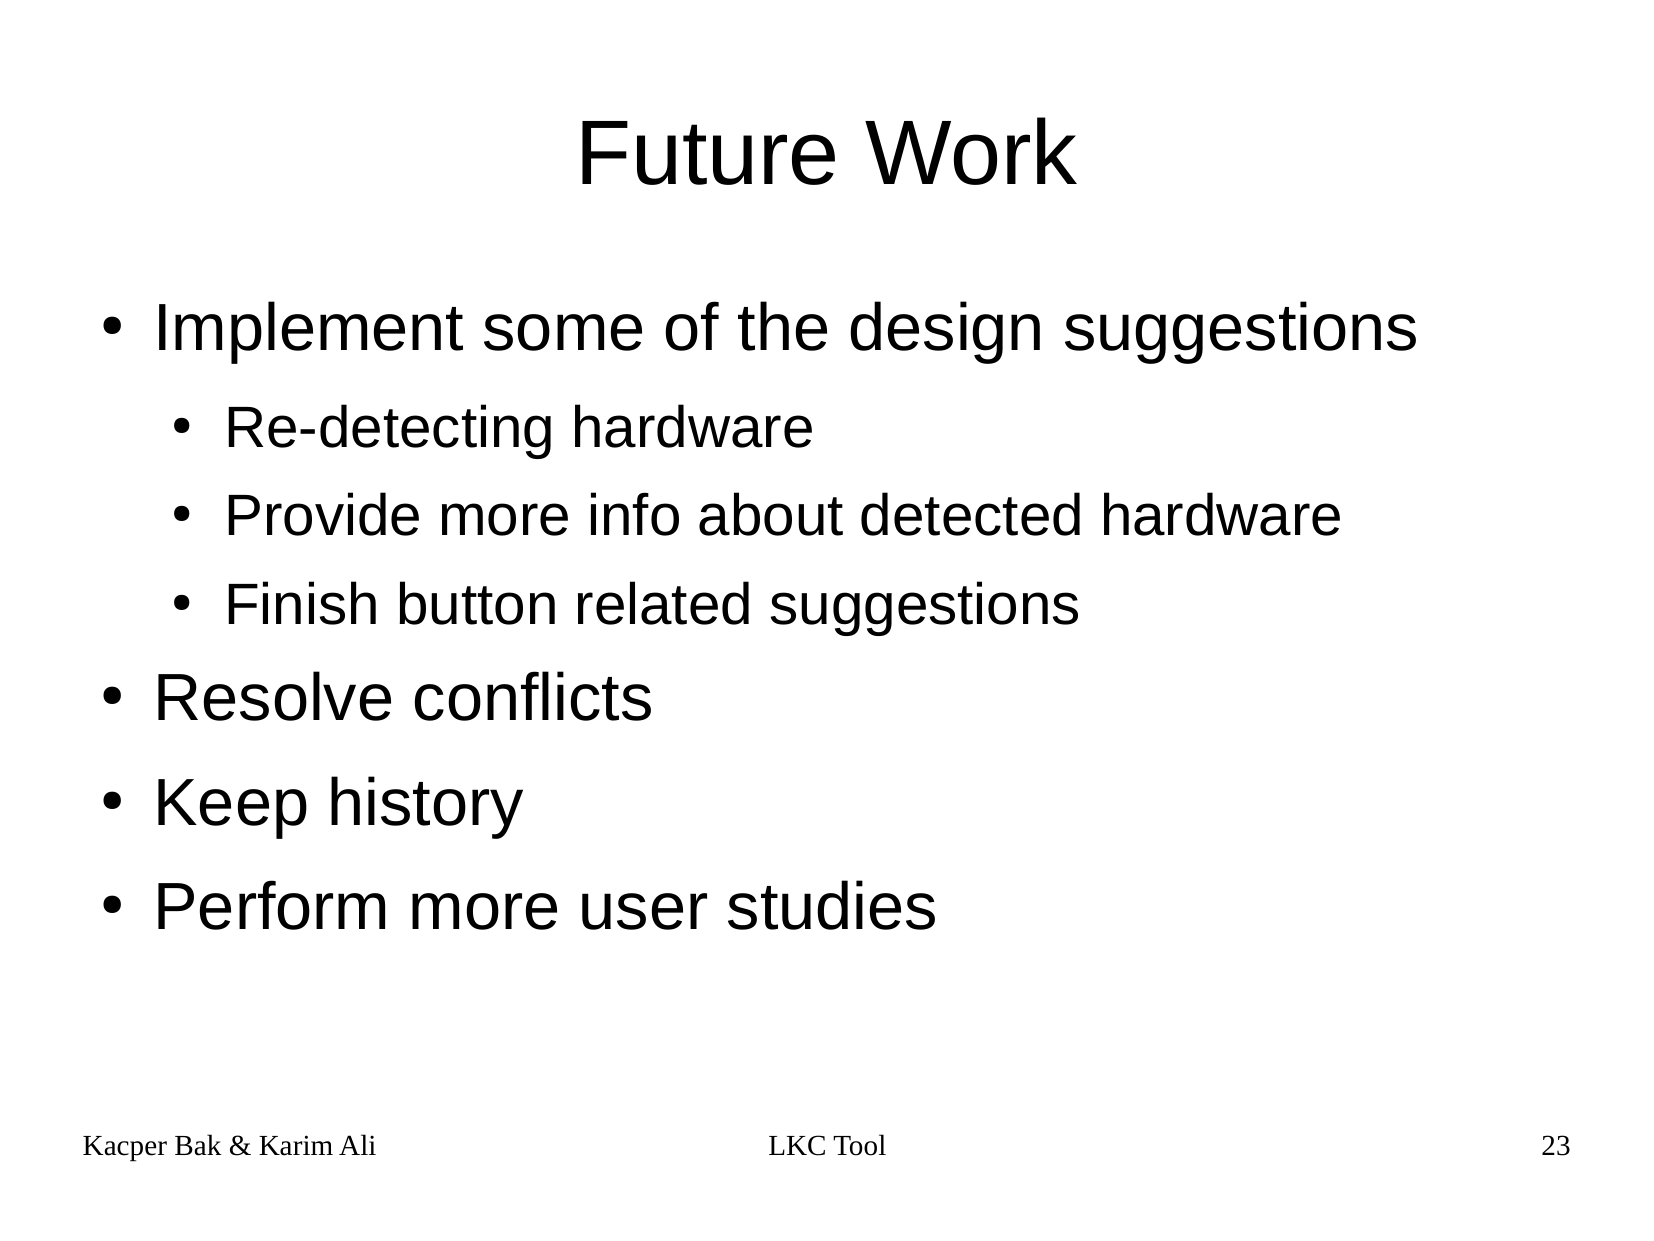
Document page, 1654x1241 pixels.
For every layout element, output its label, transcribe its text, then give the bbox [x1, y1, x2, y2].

list Implement some of the design suggestions Re-detecting hardware Provide more info about detected hardware Finish button related suggestions Resolve conflicts Keep history Perform more user studies [82, 290, 1571, 1109]
title Future Work [82, 49, 1571, 257]
